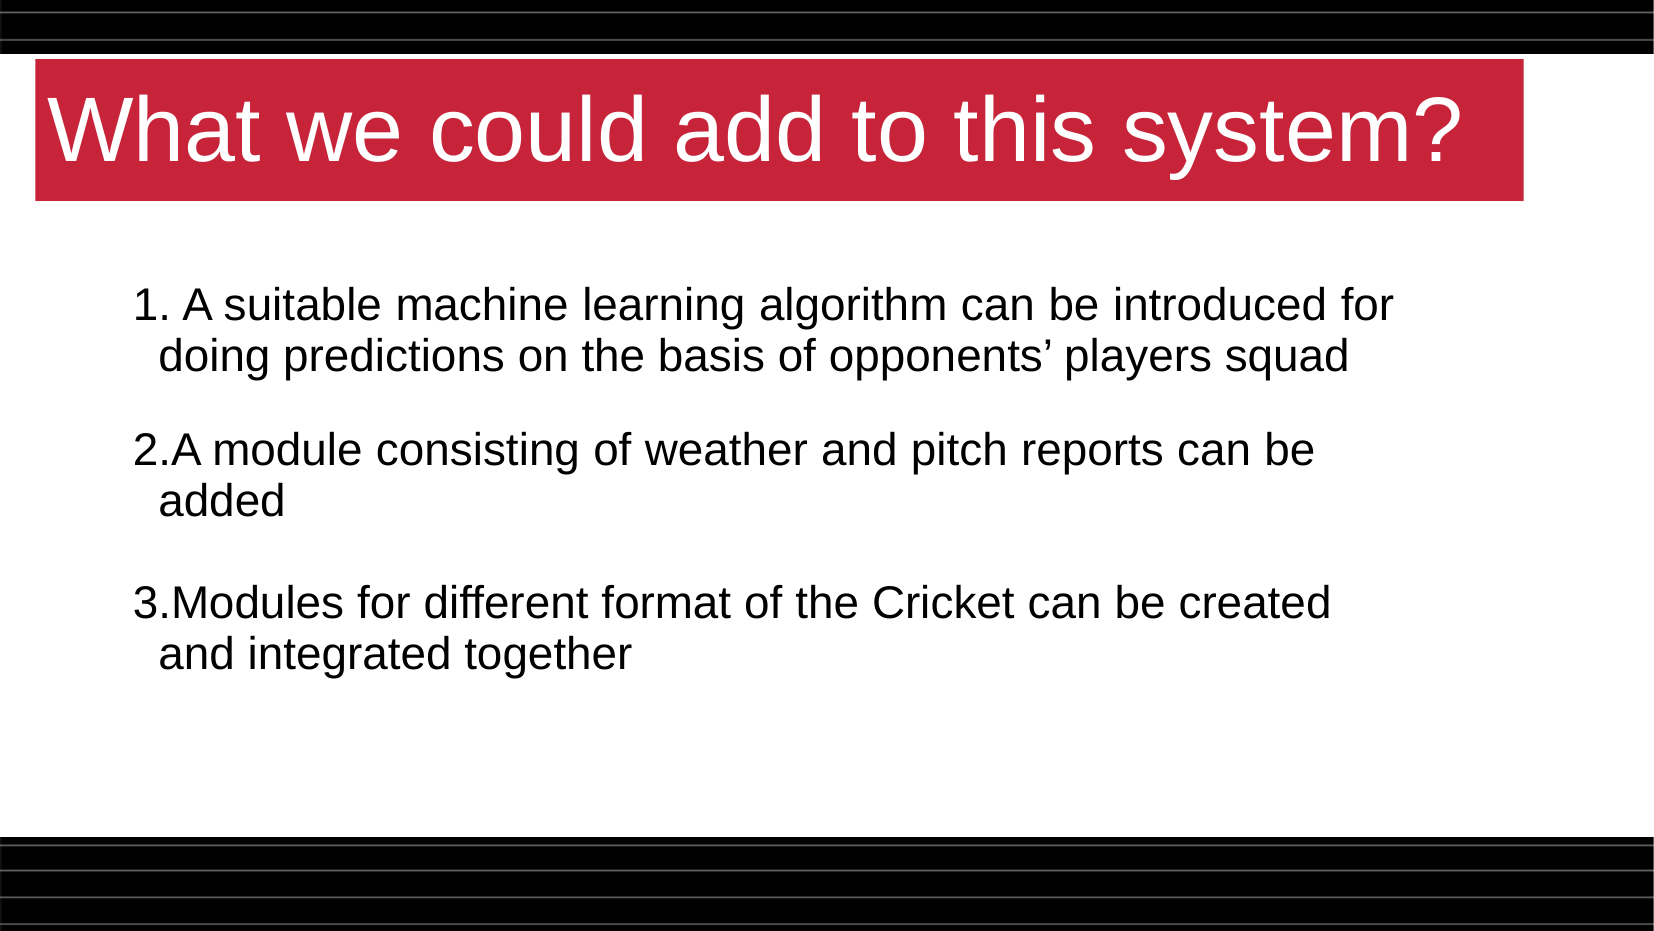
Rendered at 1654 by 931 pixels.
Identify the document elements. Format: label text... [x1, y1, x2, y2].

title What we could add to this system? [35, 59, 1524, 201]
text_box 1. A suitable machine learning algorithm can be introduced for doing predictions on the basis of opponents’ players squad 2.A module consisting of weather and pitch reports can be added 3.Modules for different format of the Cricket can be created and integrated together [118, 271, 1465, 739]
picture [0, 0, 1654, 54]
picture [0, 837, 1654, 931]
